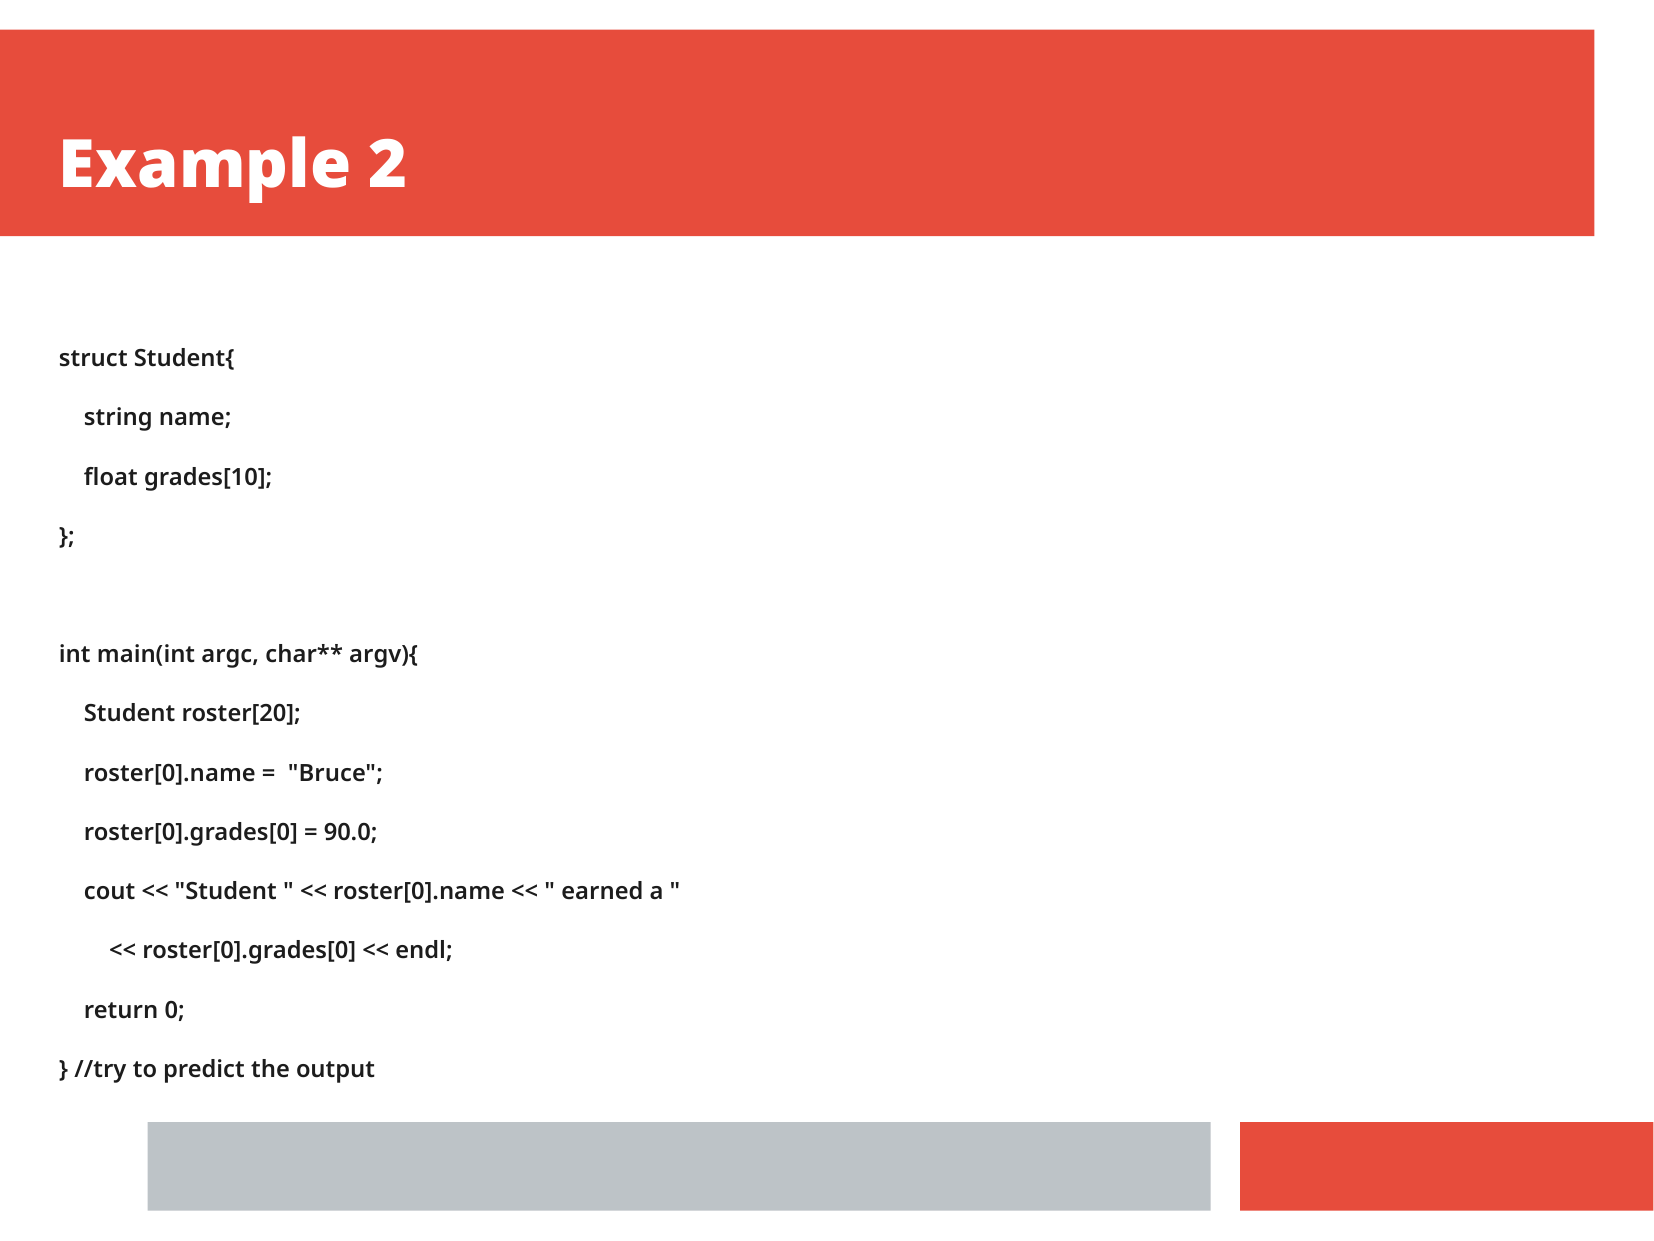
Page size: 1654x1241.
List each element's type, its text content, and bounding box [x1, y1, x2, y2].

title Example 2 [59, 59, 1595, 207]
list struct Student{ string name; float grades[10]; }; int main(int argc, char** argv){ Student roster[20]; roster[0].name = "Bruce"; roster[0].grades[0] = 90.0; cout << "Student " << roster[0].name << " earned a " << roster[0].grades[0] << endl; return 0; } //try to predict the output [59, 324, 1565, 1093]
